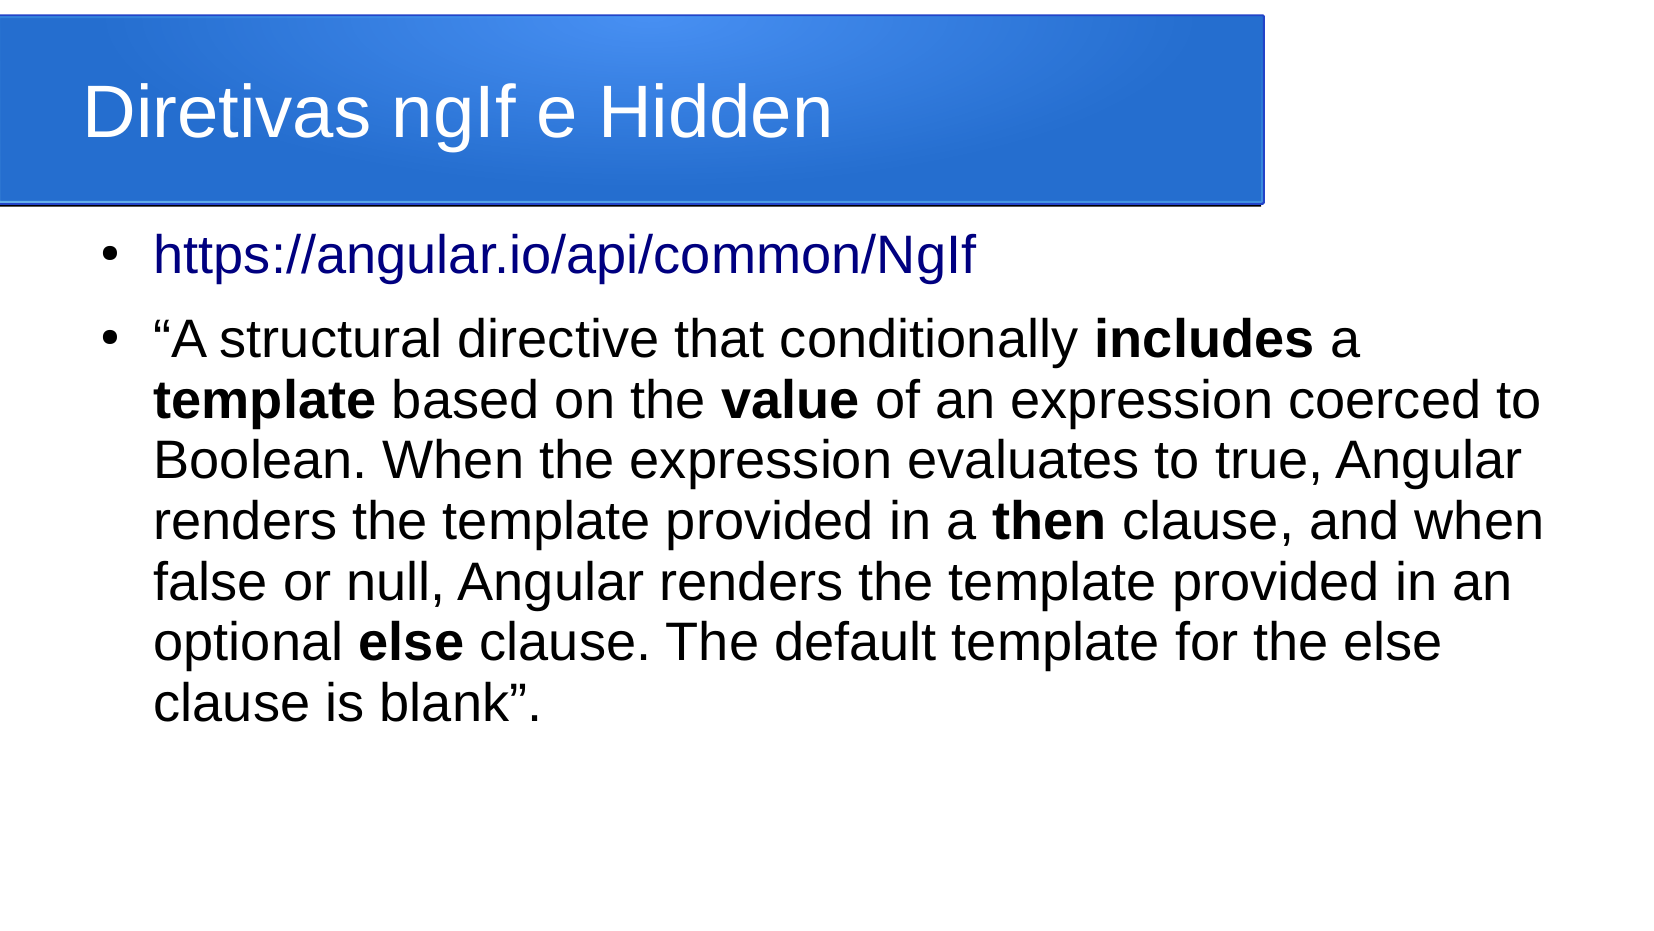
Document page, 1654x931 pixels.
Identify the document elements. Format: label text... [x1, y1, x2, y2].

title Diretivas ngIf e Hidden [82, 35, 1235, 189]
list https://angular.io/api/common/NgIf “A structural directive that conditionally includes a template based on the value of an expression coerced to Boolean. When the expression evaluates to true, Angular renders the template provided in a then clause, and when false or null, Angular renders the template provided in an optional else clause. The default template for the else clause is blank”. [82, 224, 1571, 764]
